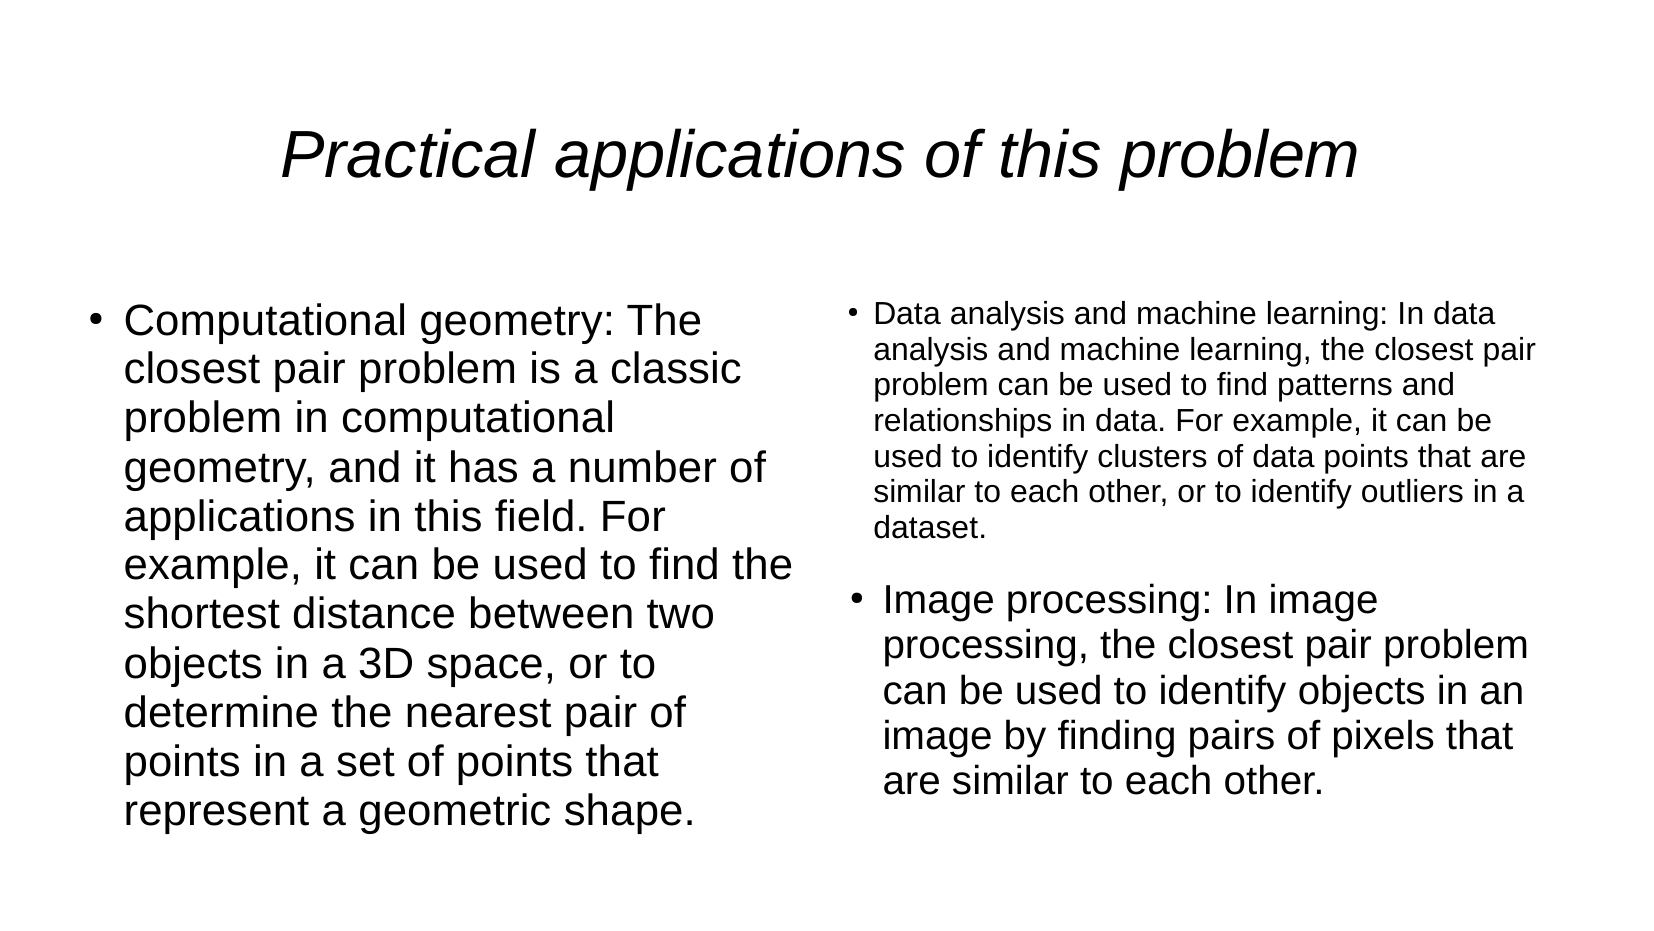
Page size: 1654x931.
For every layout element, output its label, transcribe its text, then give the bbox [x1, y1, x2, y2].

list Image processing: In image processing, the closest pair problem can be used to identify objects in an image by finding pairs of pixels that are similar to each other. [839, 576, 1566, 835]
list Computational geometry: The closest pair problem is a classic problem in computational geometry, and it has a number of applications in this field. For example, it can be used to find the shortest distance between two objects in a 3D space, or to determine the nearest pair of points in a set of points that represent a geometric shape. [76, 295, 803, 835]
title Practical applications of this problem [76, 76, 1565, 232]
list Data analysis and machine learning: In data analysis and machine learning, the closest pair problem can be used to find patterns and relationships in data. For example, it can be used to identify clusters of data points that are similar to each other, or to identify outliers in a dataset. [839, 295, 1566, 553]
